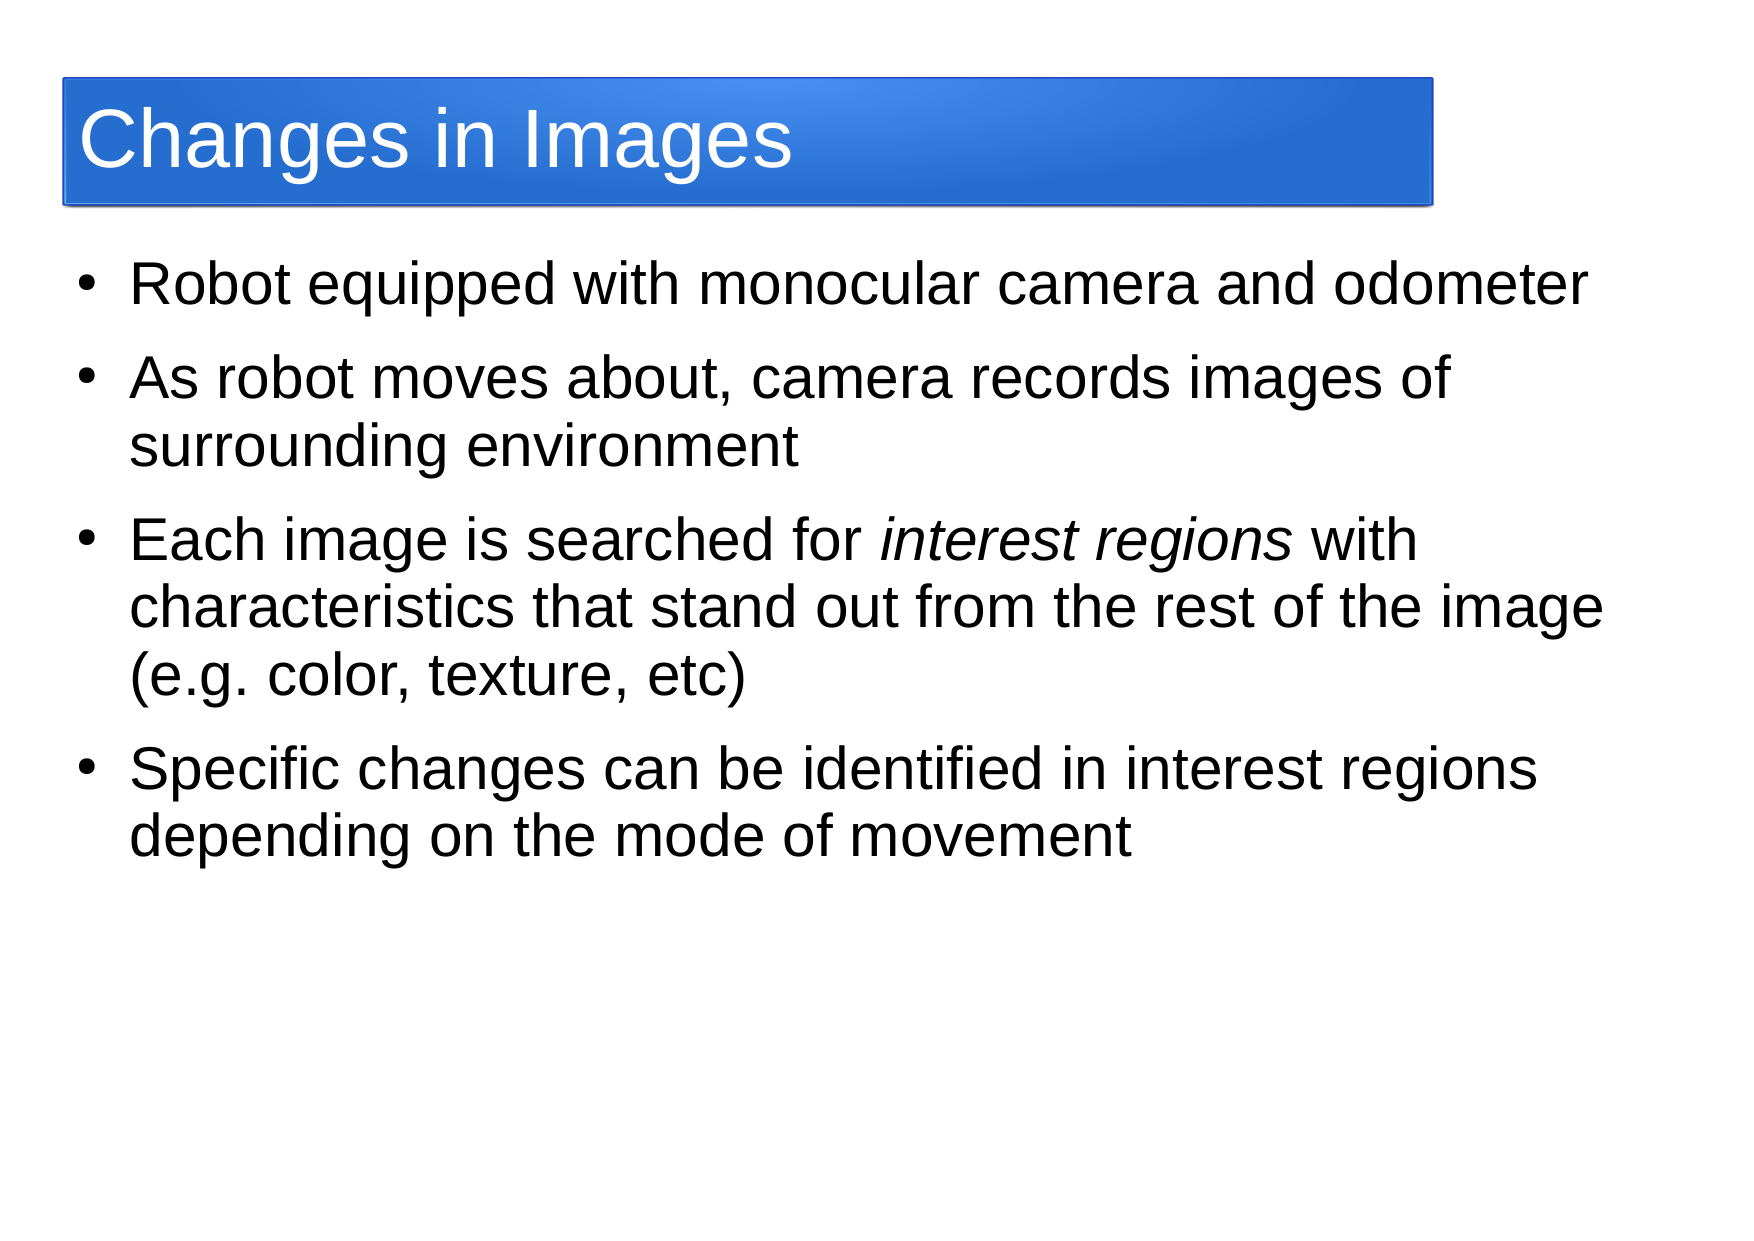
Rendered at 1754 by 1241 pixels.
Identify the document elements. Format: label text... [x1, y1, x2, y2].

title Changes in Images [78, 80, 1429, 198]
picture [58, 77, 1439, 209]
list Robot equipped with monocular camera and odometer As robot moves about, camera records images of surrounding environment Each image is searched for interest regions with characteristics that stand out from the rest of the image (e.g. color, texture, etc) Specific changes can be identified in interest regions depending on the mode of movement [58, 249, 1696, 1066]
